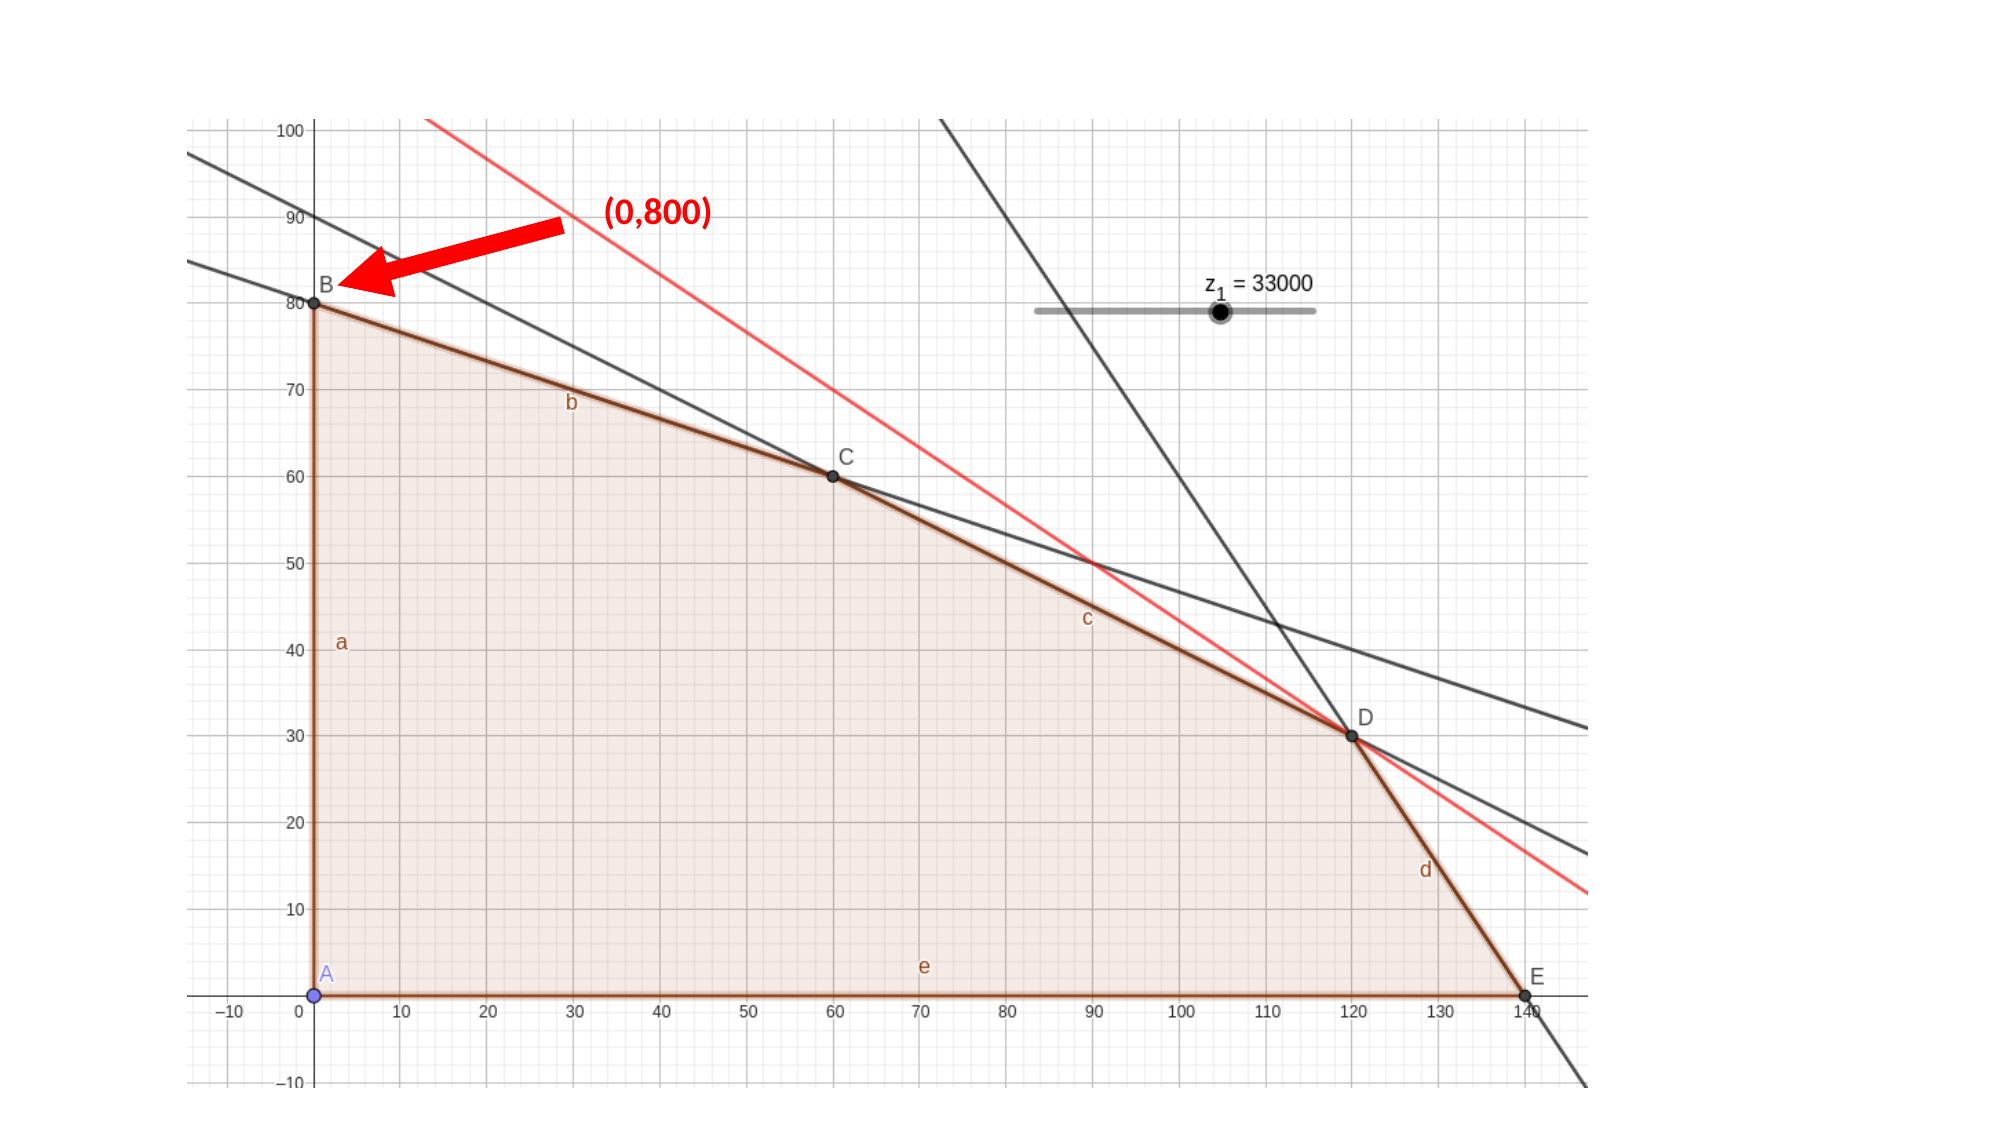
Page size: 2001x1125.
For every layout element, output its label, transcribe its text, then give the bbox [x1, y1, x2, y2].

picture [187, 119, 1588, 1088]
text_box (0,800) [588, 179, 1588, 240]
